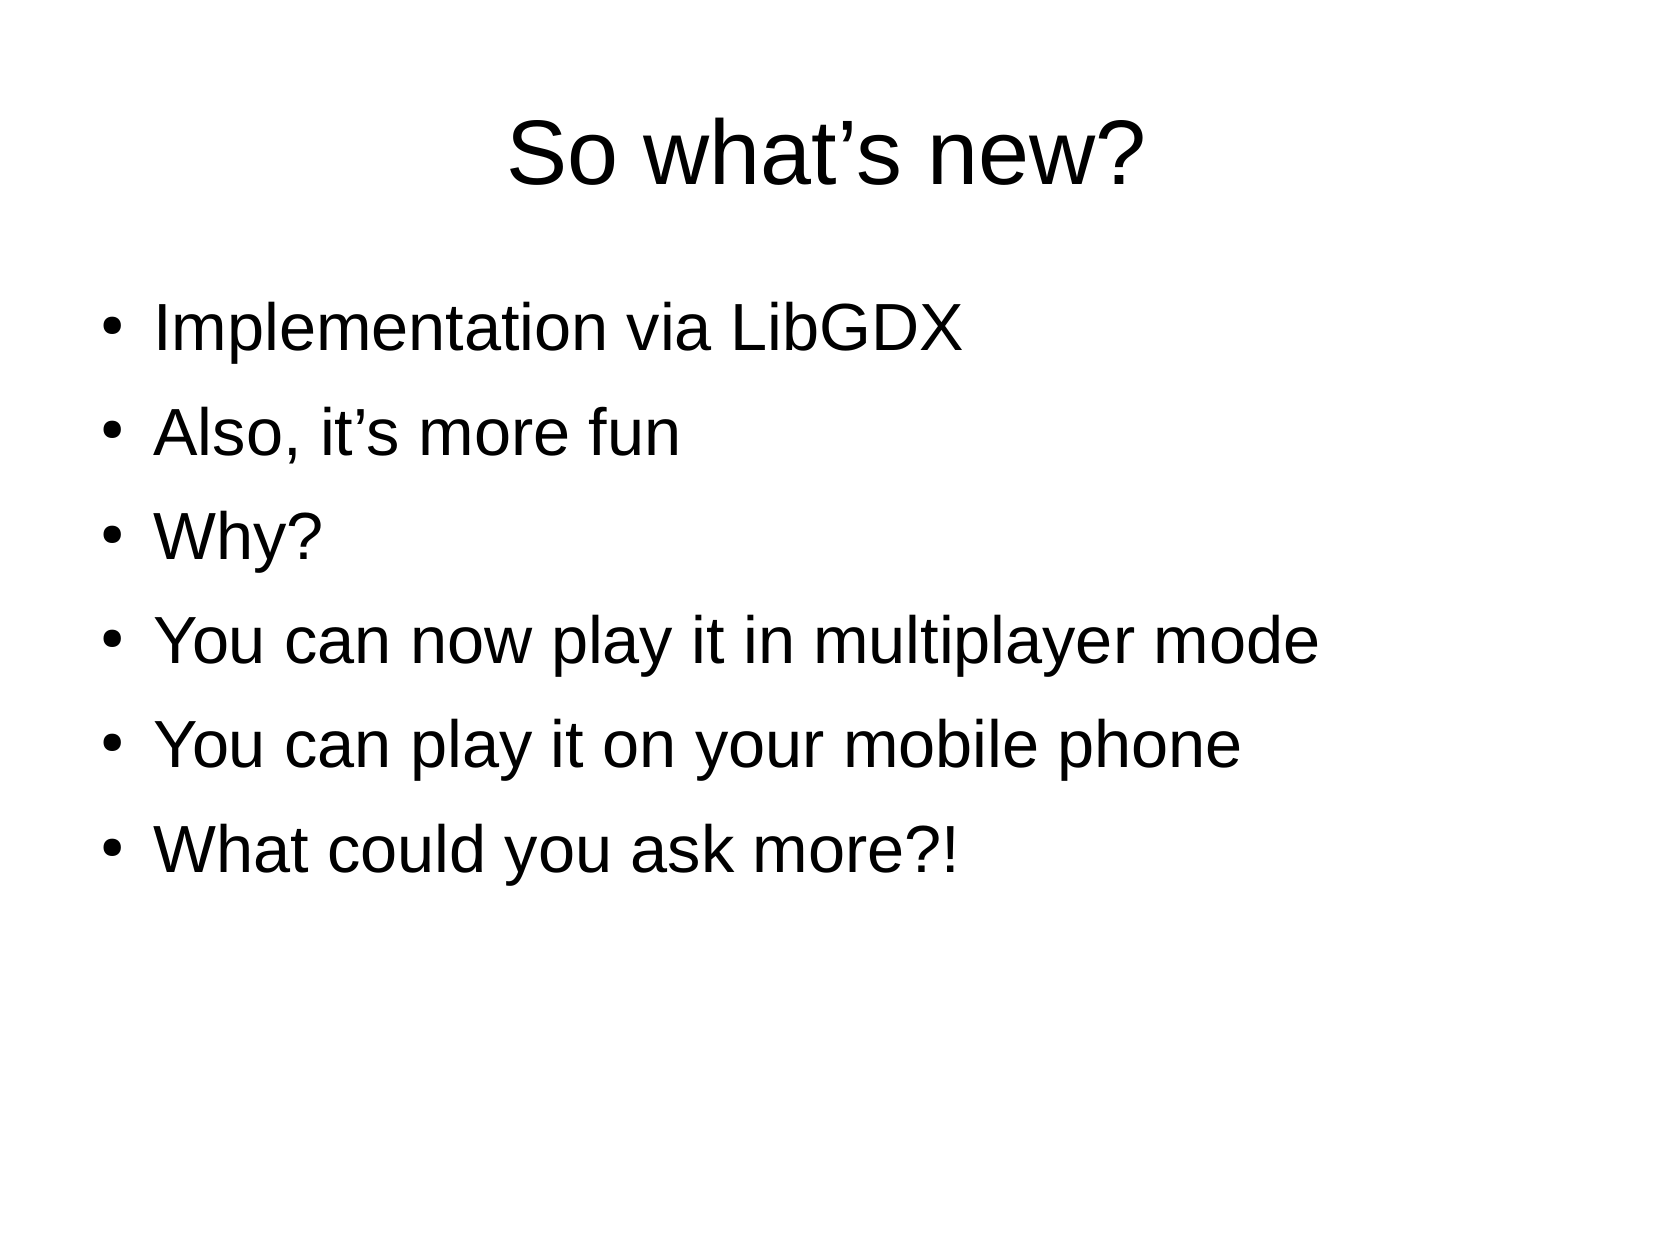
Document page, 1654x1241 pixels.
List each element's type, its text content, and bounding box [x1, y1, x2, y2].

title So what’s new? [82, 49, 1571, 257]
list Implementation via LibGDX Also, it’s more fun Why? You can now play it in multiplayer mode You can play it on your mobile phone What could you ask more?! [82, 290, 1571, 1010]
